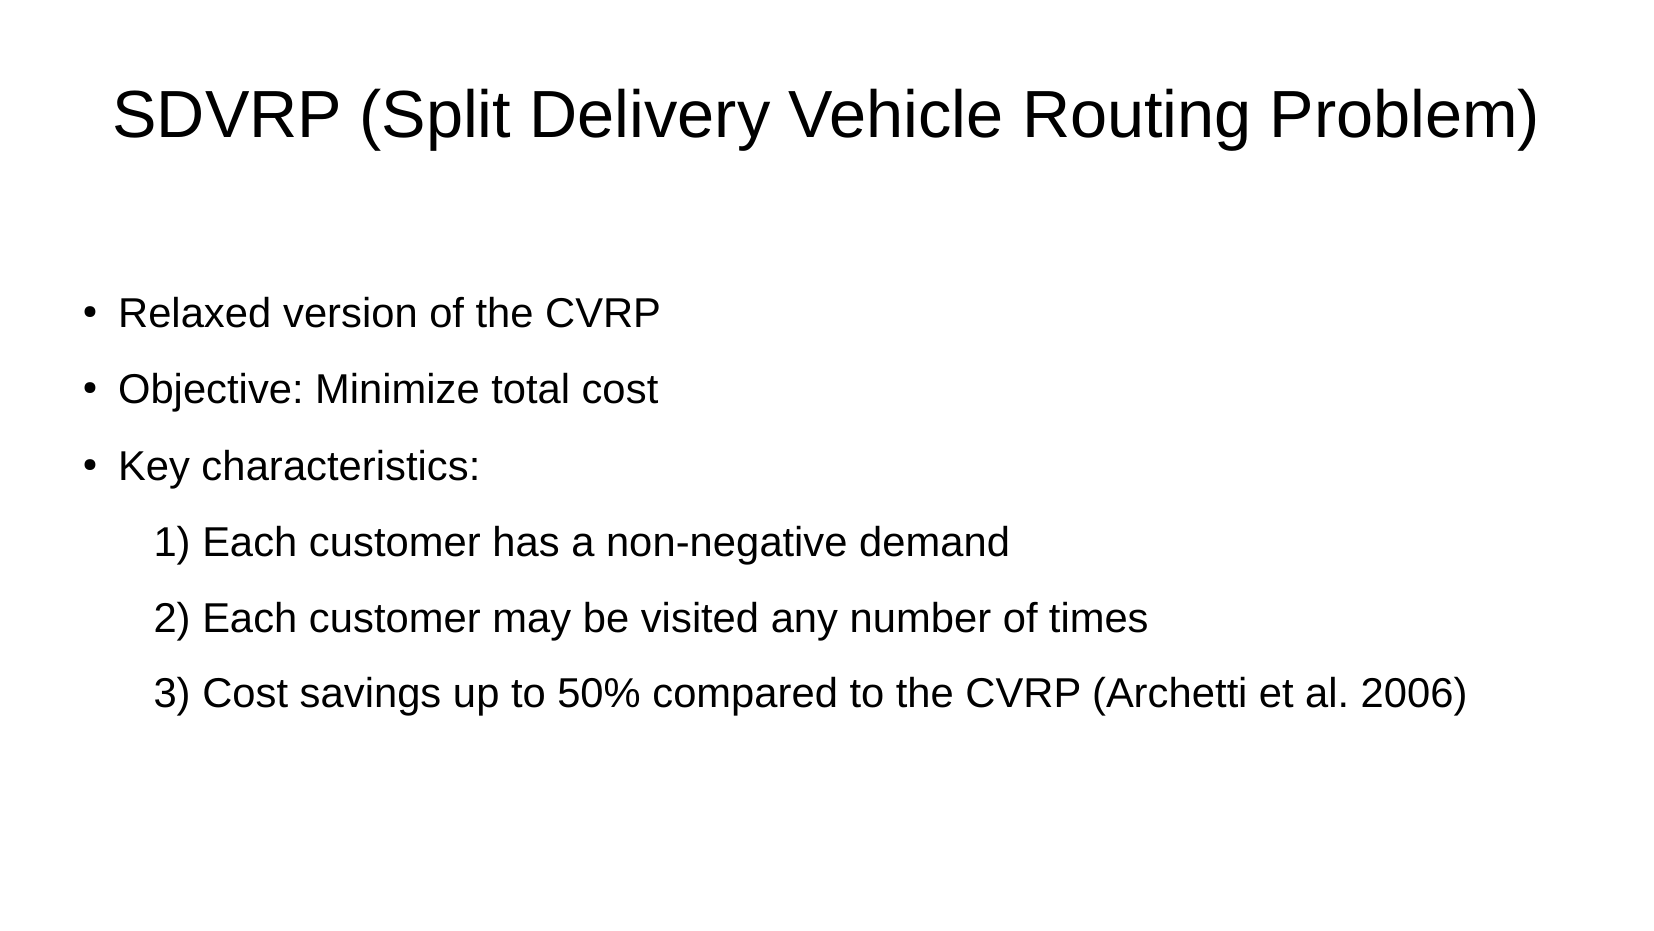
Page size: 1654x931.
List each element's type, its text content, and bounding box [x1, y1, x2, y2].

title SDVRP (Split Delivery Vehicle Routing Problem) [82, 37, 1571, 182]
subtitle Relaxed version of the CVRP Objective: Minimize total cost Key characteristics: Each customer has a non-negative demand Each customer may be visited any number of times Cost savings up to 50% compared to the CVRP (Archetti et al. 2006) [82, 182, 1571, 826]
